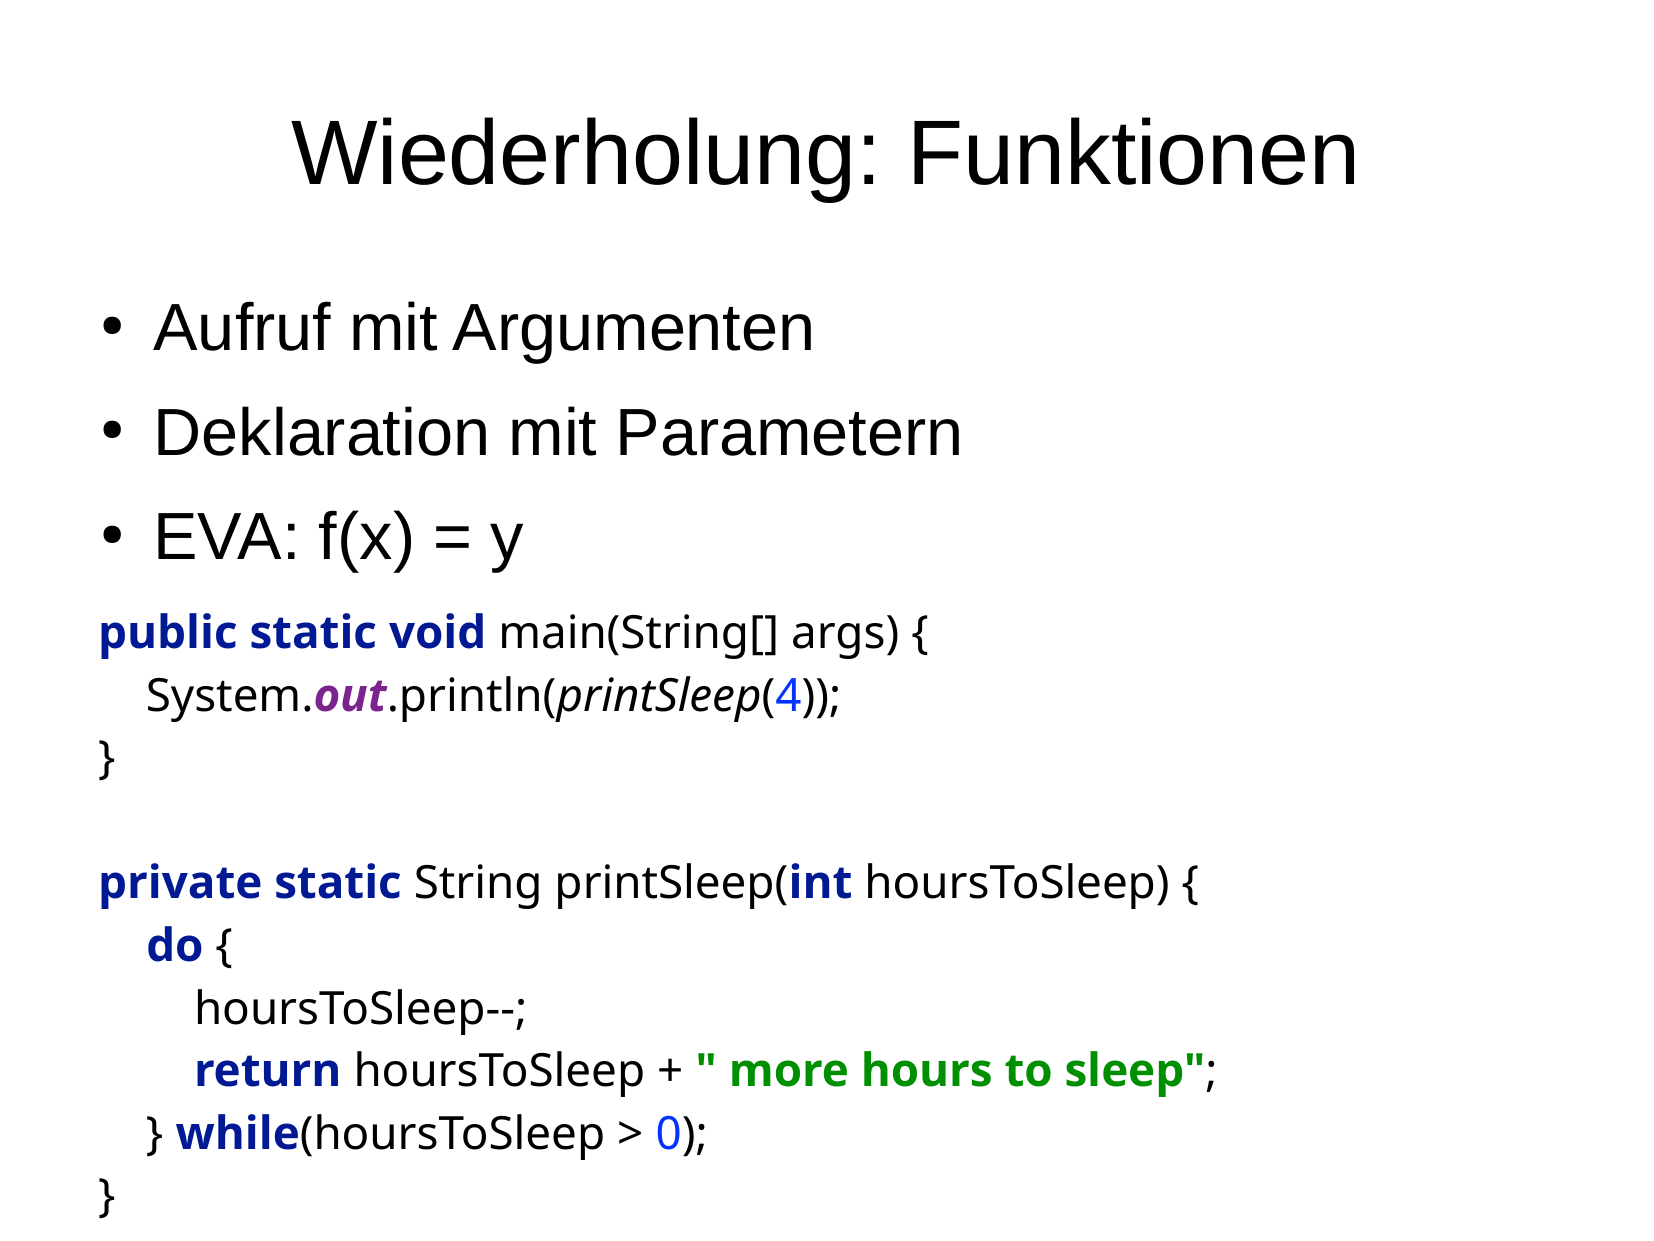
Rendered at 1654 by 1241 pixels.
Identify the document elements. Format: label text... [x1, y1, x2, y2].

title Wiederholung: Funktionen [82, 49, 1571, 257]
text_box public static void main(String[] args) { System.out.println(printSleep(4)); } private static String printSleep(int hoursToSleep) { do { hoursToSleep--; return hoursToSleep + " more hours to sleep"; } while(hoursToSleep > 0); } [98, 599, 1564, 1226]
list Aufruf mit Argumenten Deklaration mit Parametern EVA: f(x) = y [82, 290, 1571, 1010]
